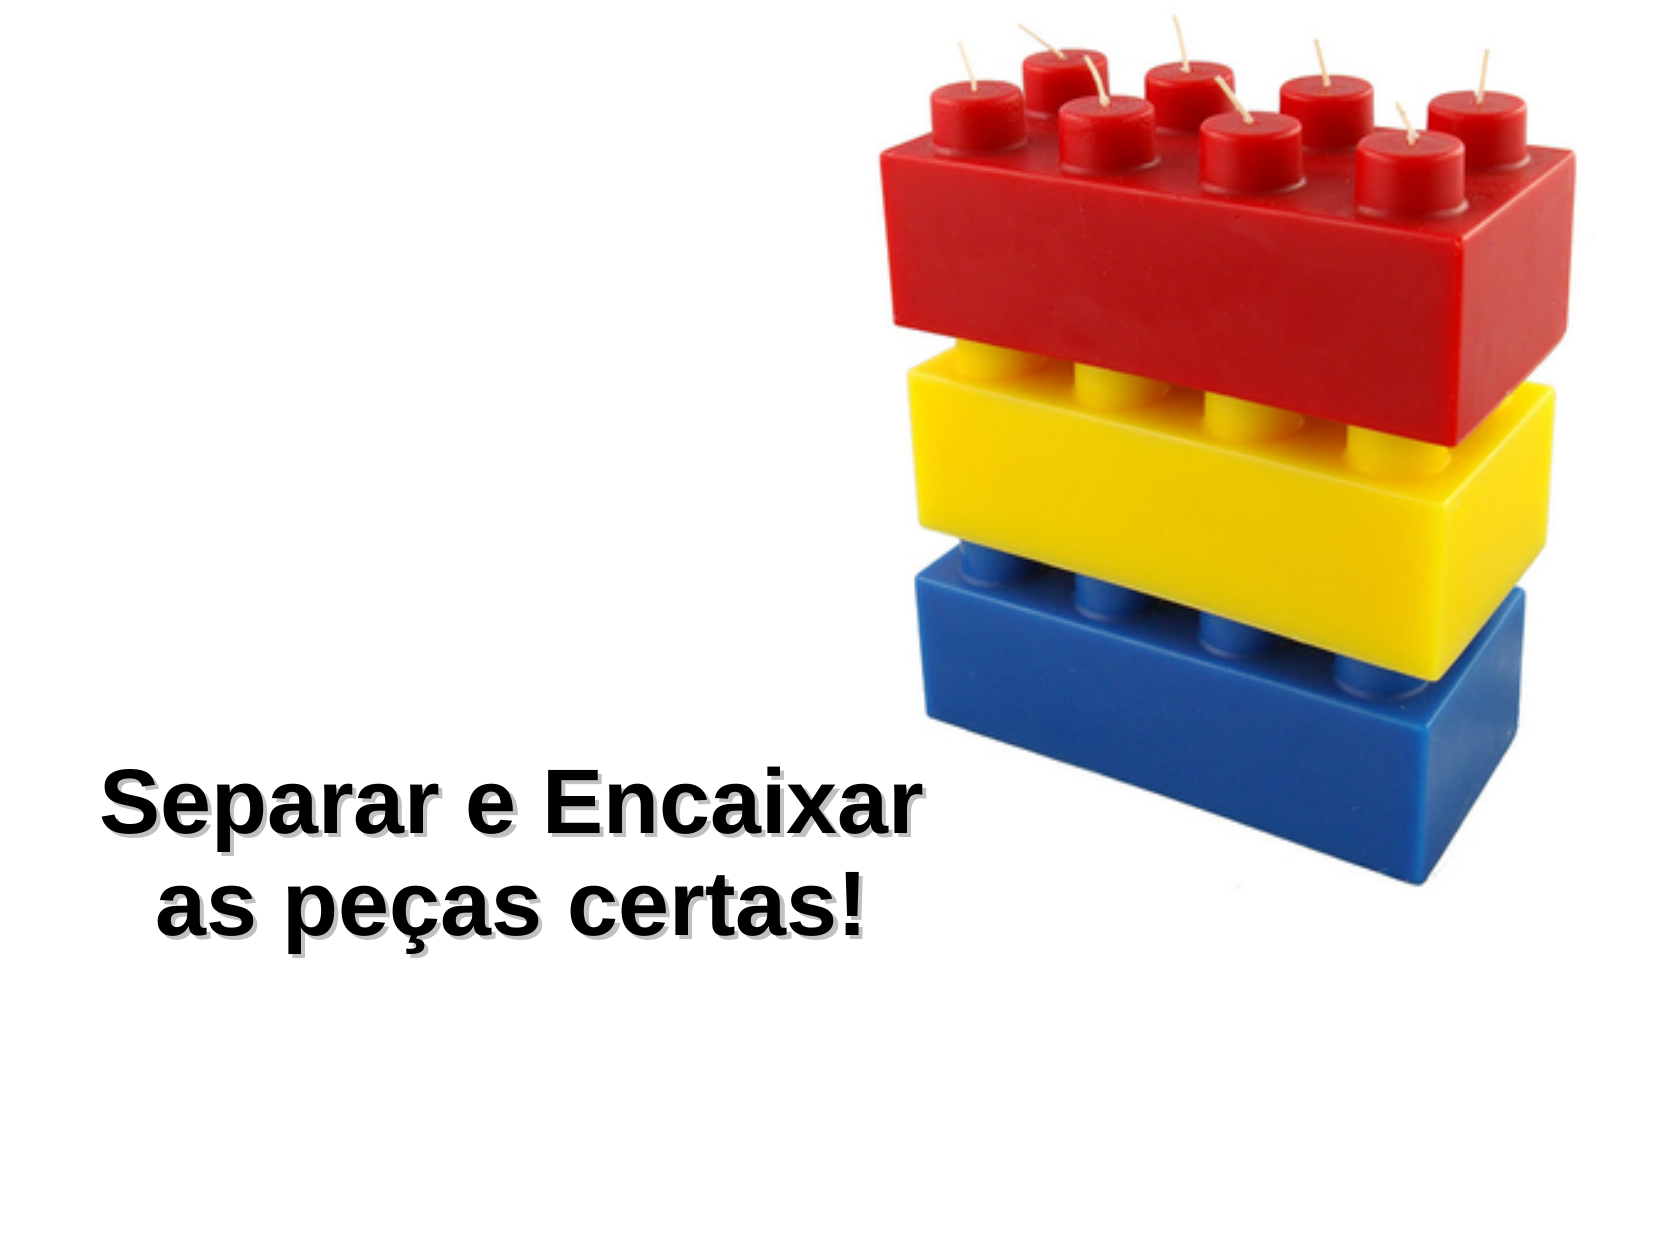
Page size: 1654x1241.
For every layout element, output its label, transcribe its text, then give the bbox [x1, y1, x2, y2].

title Separar e Encaixar as peças certas! [49, 750, 976, 956]
picture [787, 0, 1651, 900]
